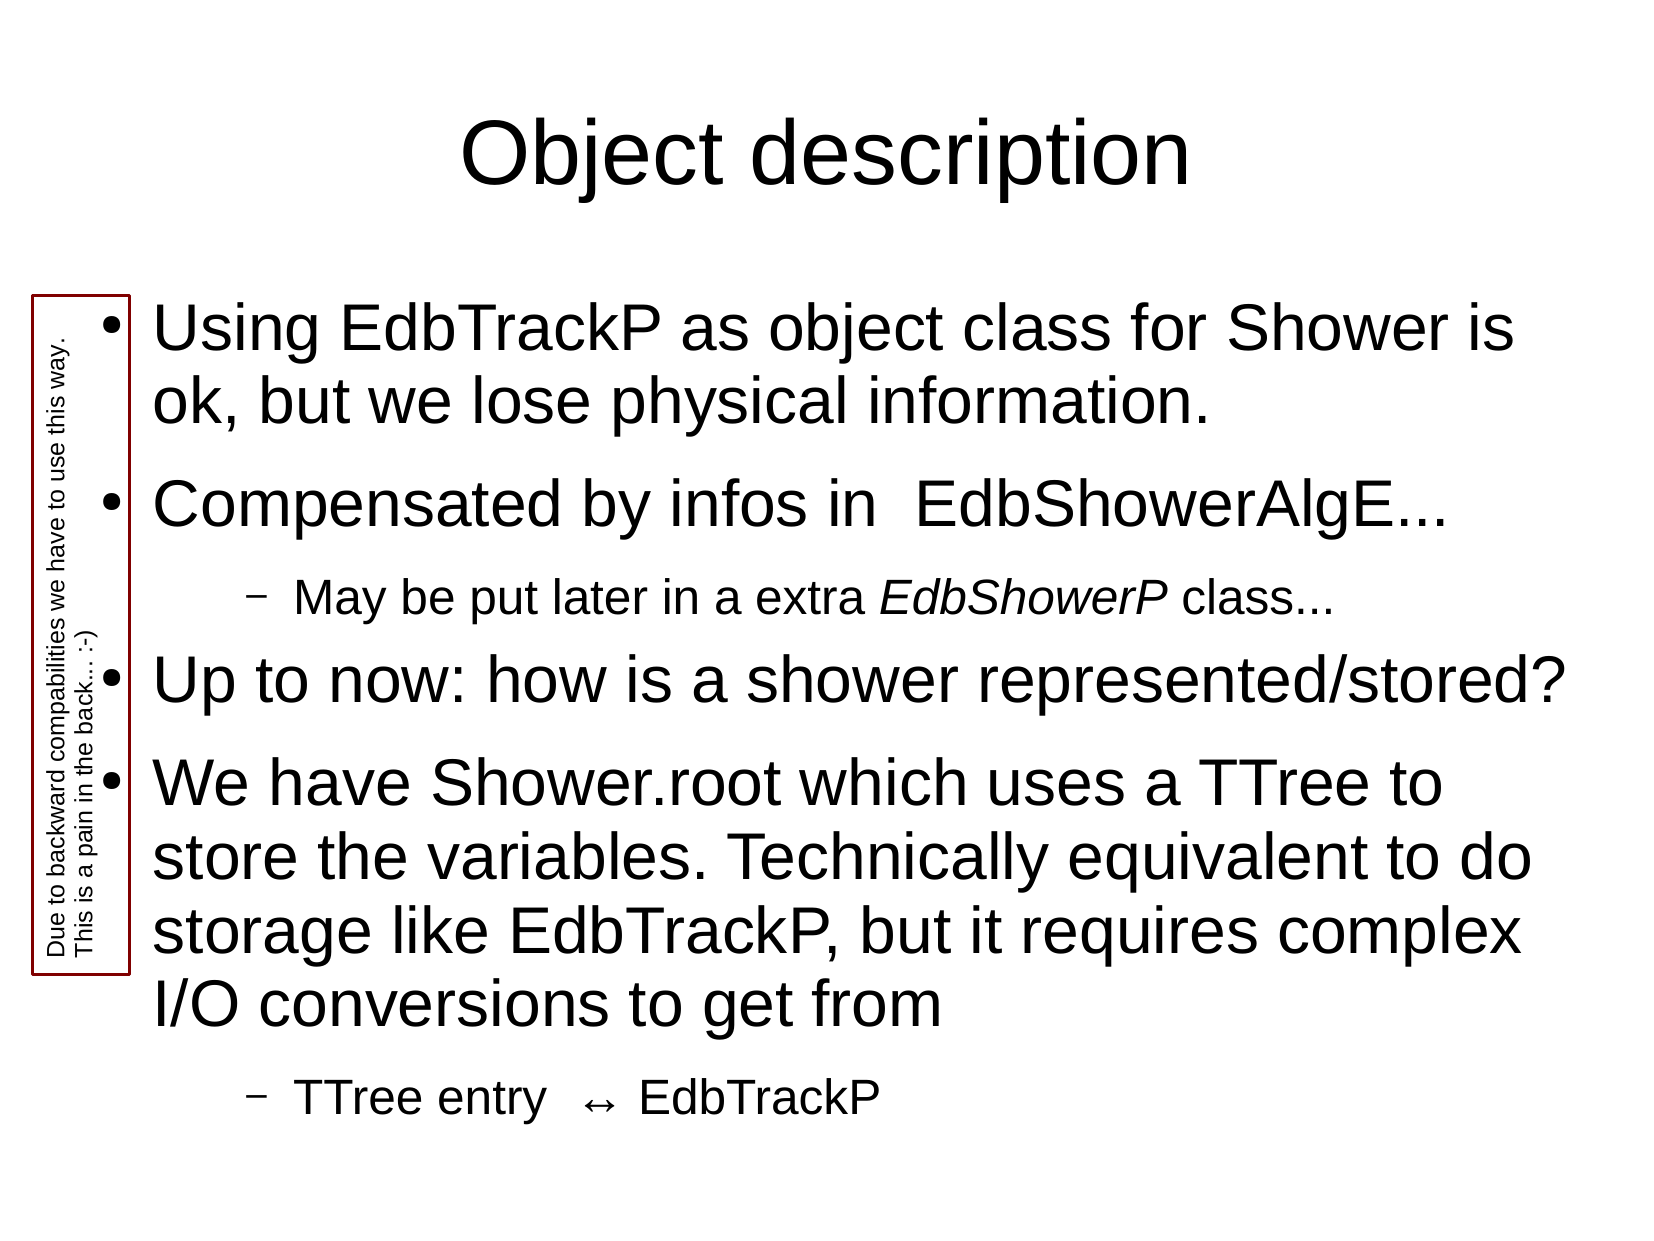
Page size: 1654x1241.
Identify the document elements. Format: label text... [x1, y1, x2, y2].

list Using EdbTrackP as object class for Shower is ok, but we lose physical information. Compensated by infos in EdbShowerAlgE... May be put later in a extra EdbShowerP class... Up to now: how is a shower represented/stored? We have Shower.root which uses a TTree to store the variables. Technically equivalent to do storage like EdbTrackP, but it requires complex I/O conversions to get from TTree entry ↔ EdbTrackP [82, 290, 1595, 1132]
title Object description [82, 49, 1571, 257]
text_box Due to backward compabilities we have to use this way. This is a pain in the back... :-) [32, 295, 130, 975]
